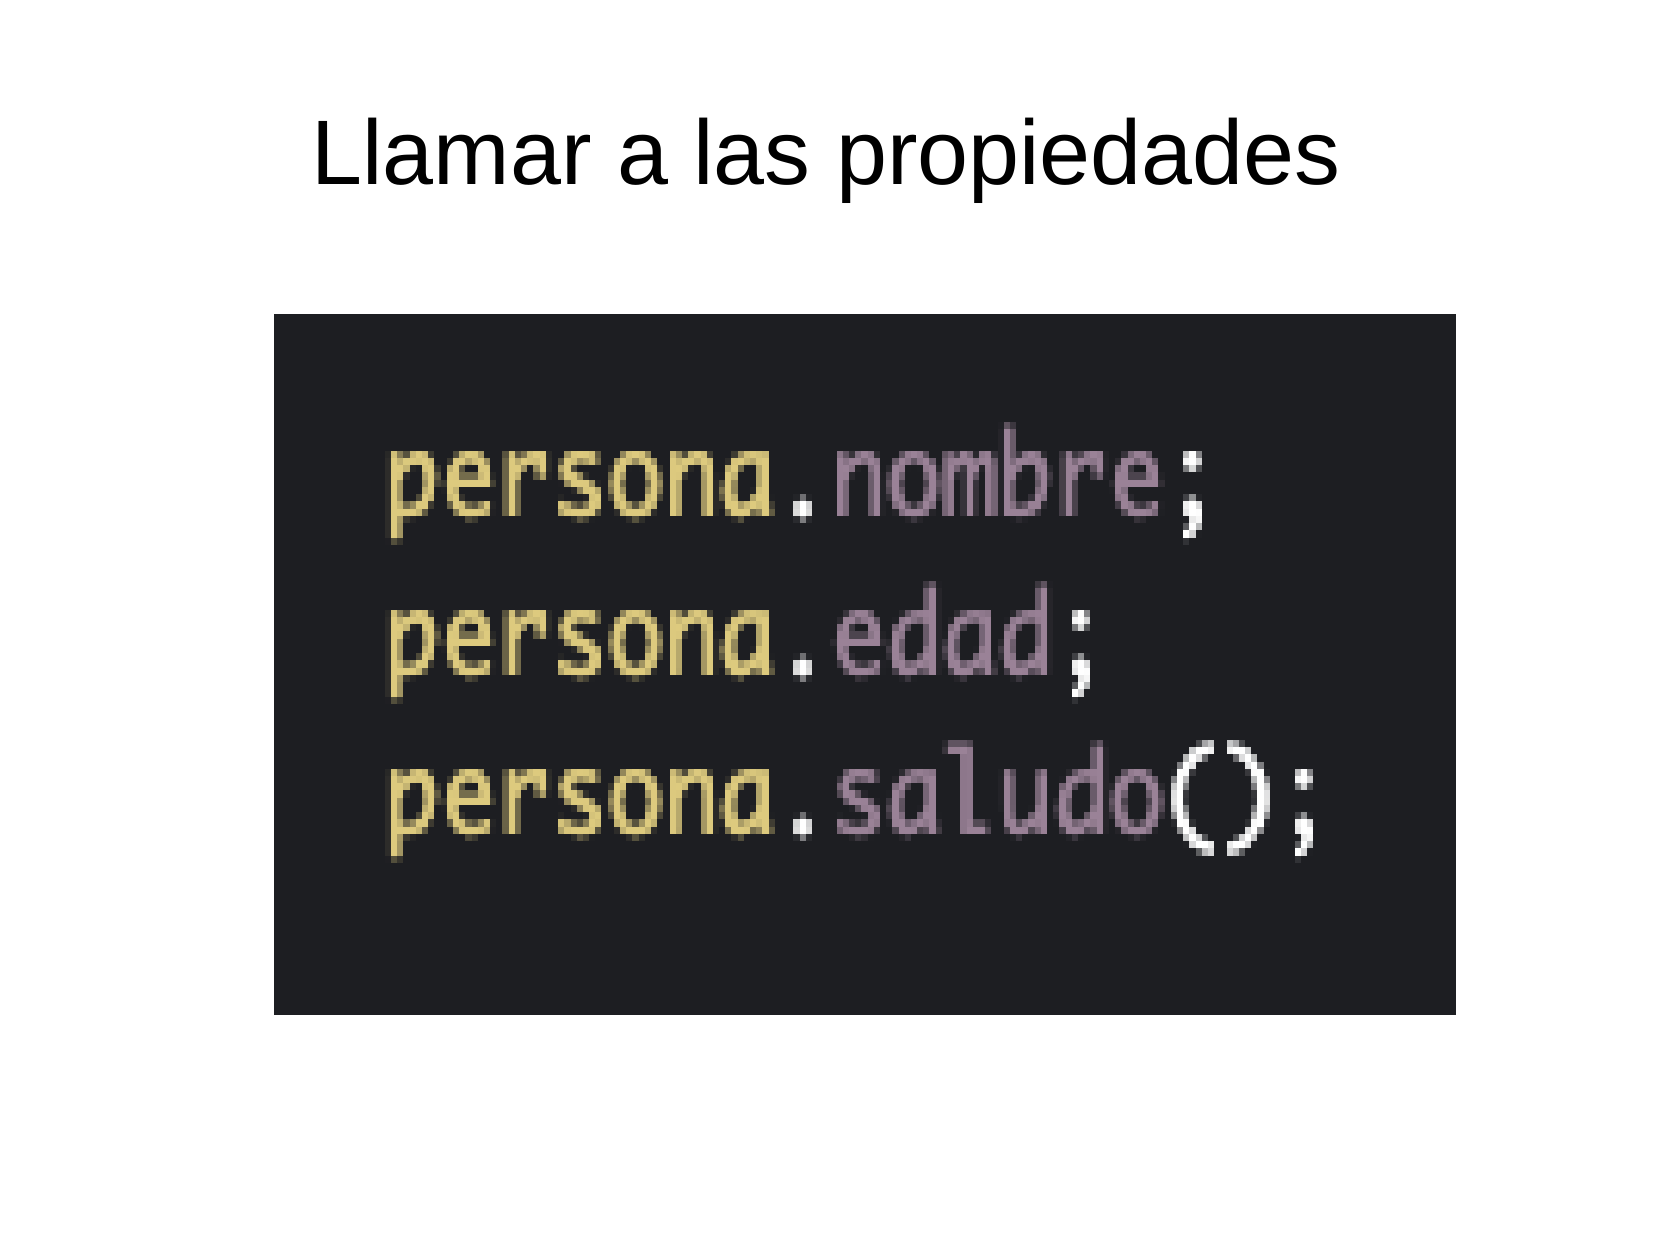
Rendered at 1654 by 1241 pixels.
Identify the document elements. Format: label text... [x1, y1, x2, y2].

picture [274, 314, 1456, 1015]
title Llamar a las propiedades [82, 49, 1571, 257]
